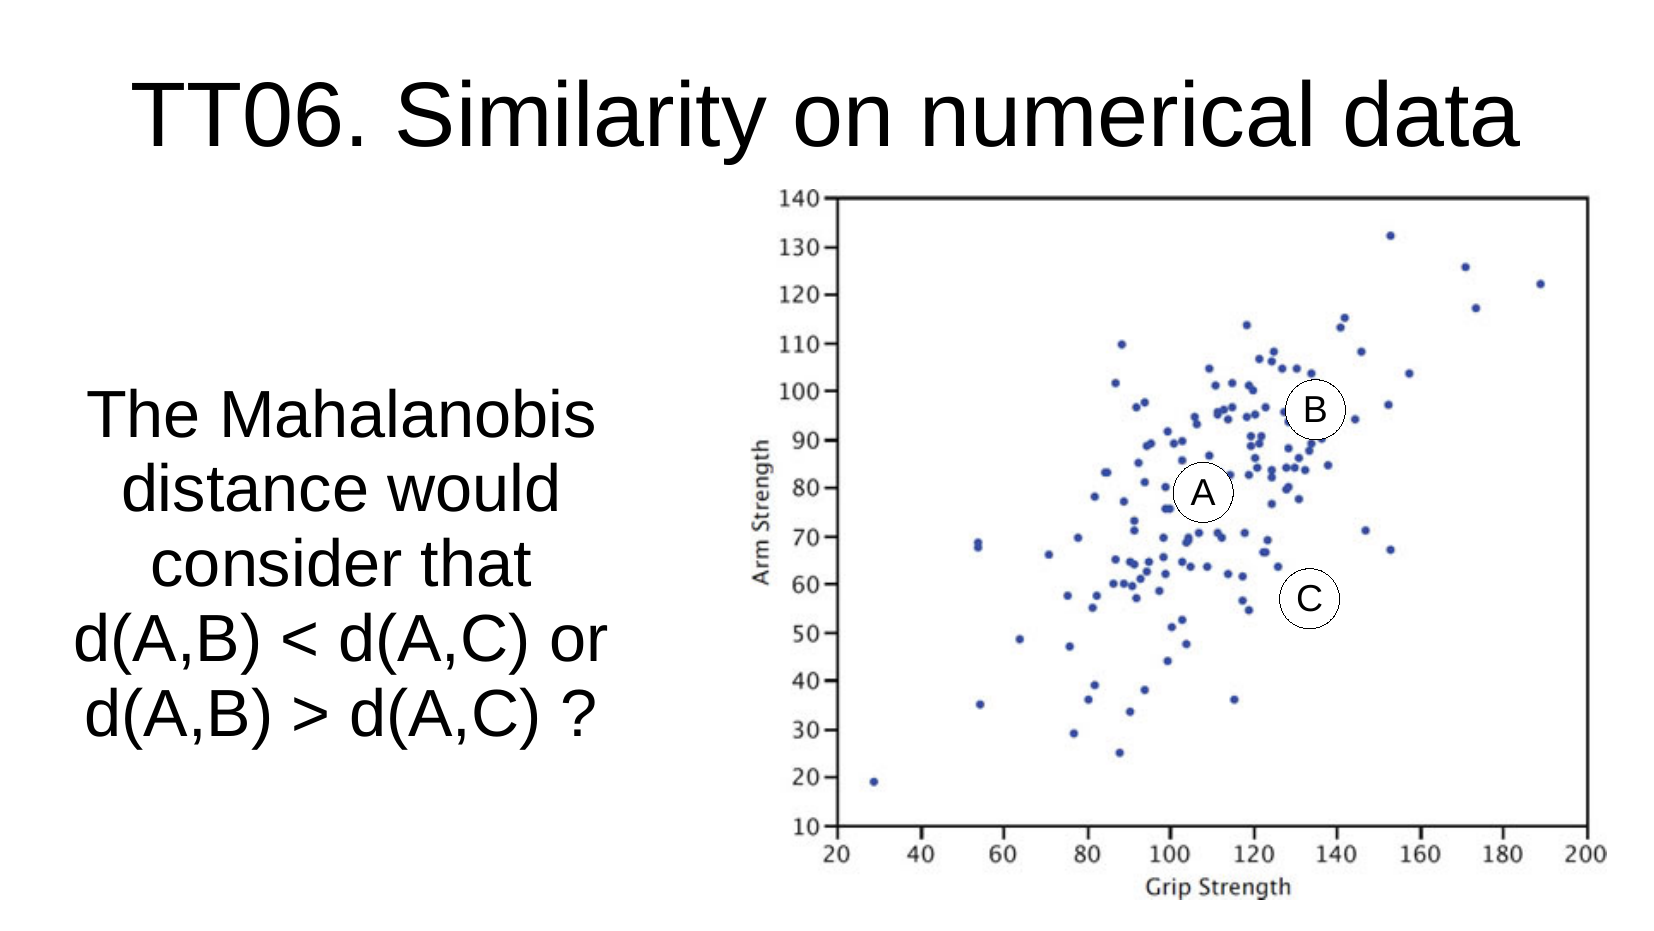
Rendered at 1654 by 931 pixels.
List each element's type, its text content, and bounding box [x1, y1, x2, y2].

text_box A [1173, 462, 1234, 523]
text_box B [1285, 379, 1346, 440]
title TT06. Similarity on numerical data [0, 12, 1654, 218]
text_box C [1279, 568, 1340, 629]
picture [750, 218, 1607, 901]
subtitle The Mahalanobis distance would consider that d(A,B) < d(A,C) or d(A,B) > d(A,C) ? [7, 240, 676, 887]
